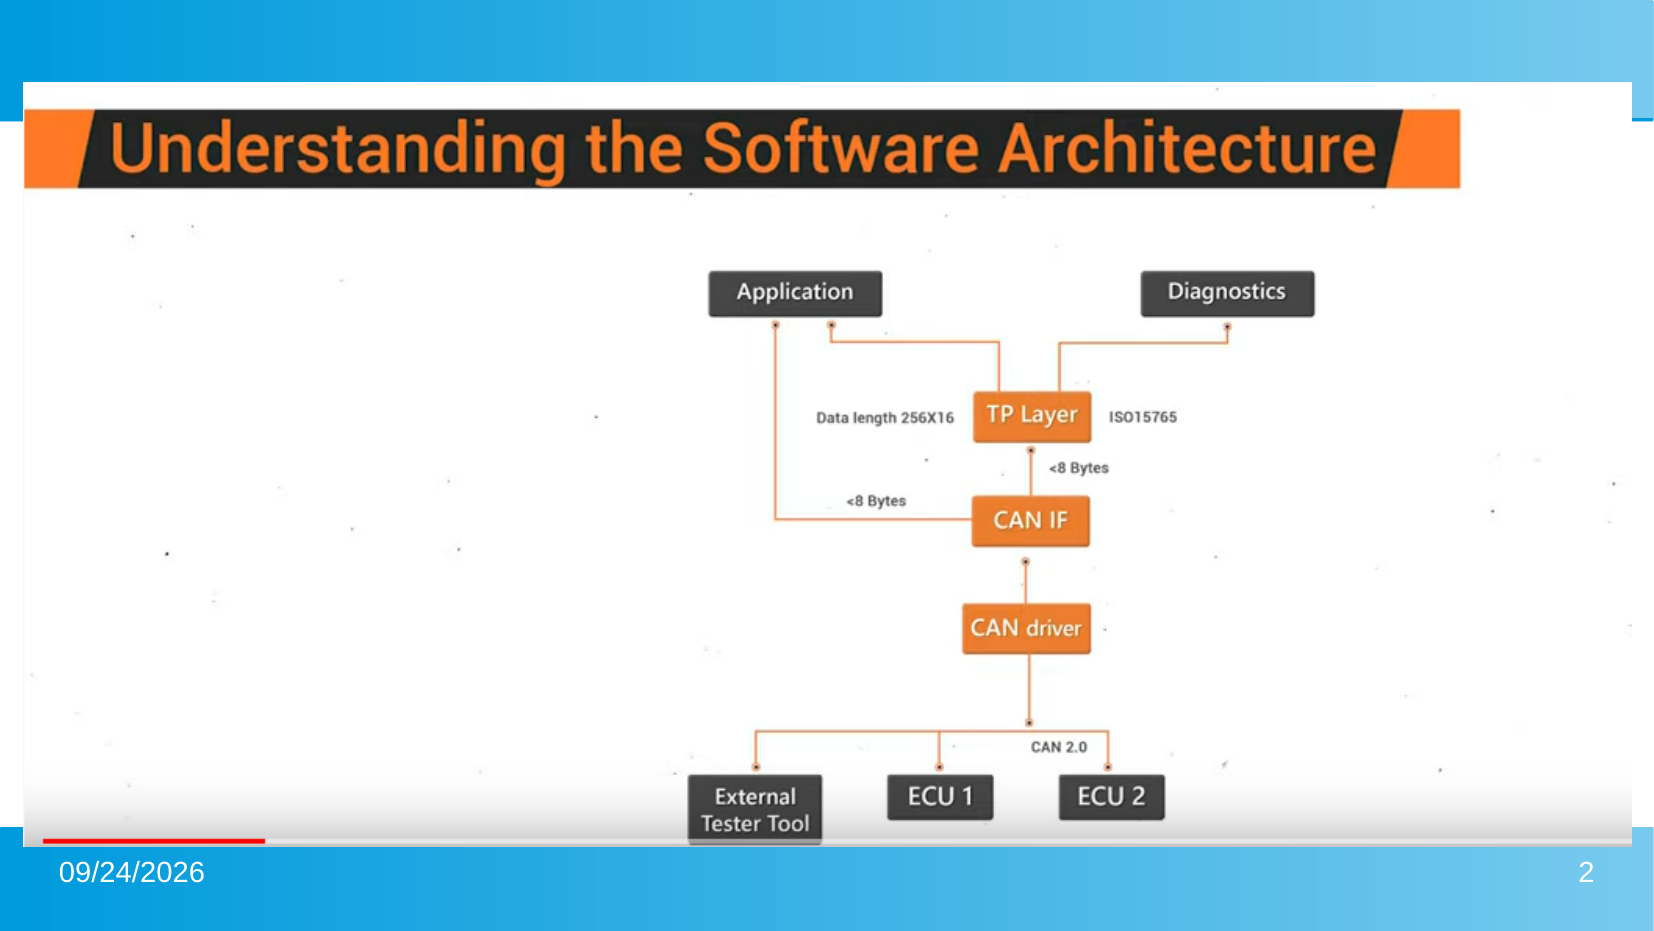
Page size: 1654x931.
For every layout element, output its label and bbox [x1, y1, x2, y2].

picture [23, 82, 1632, 847]
